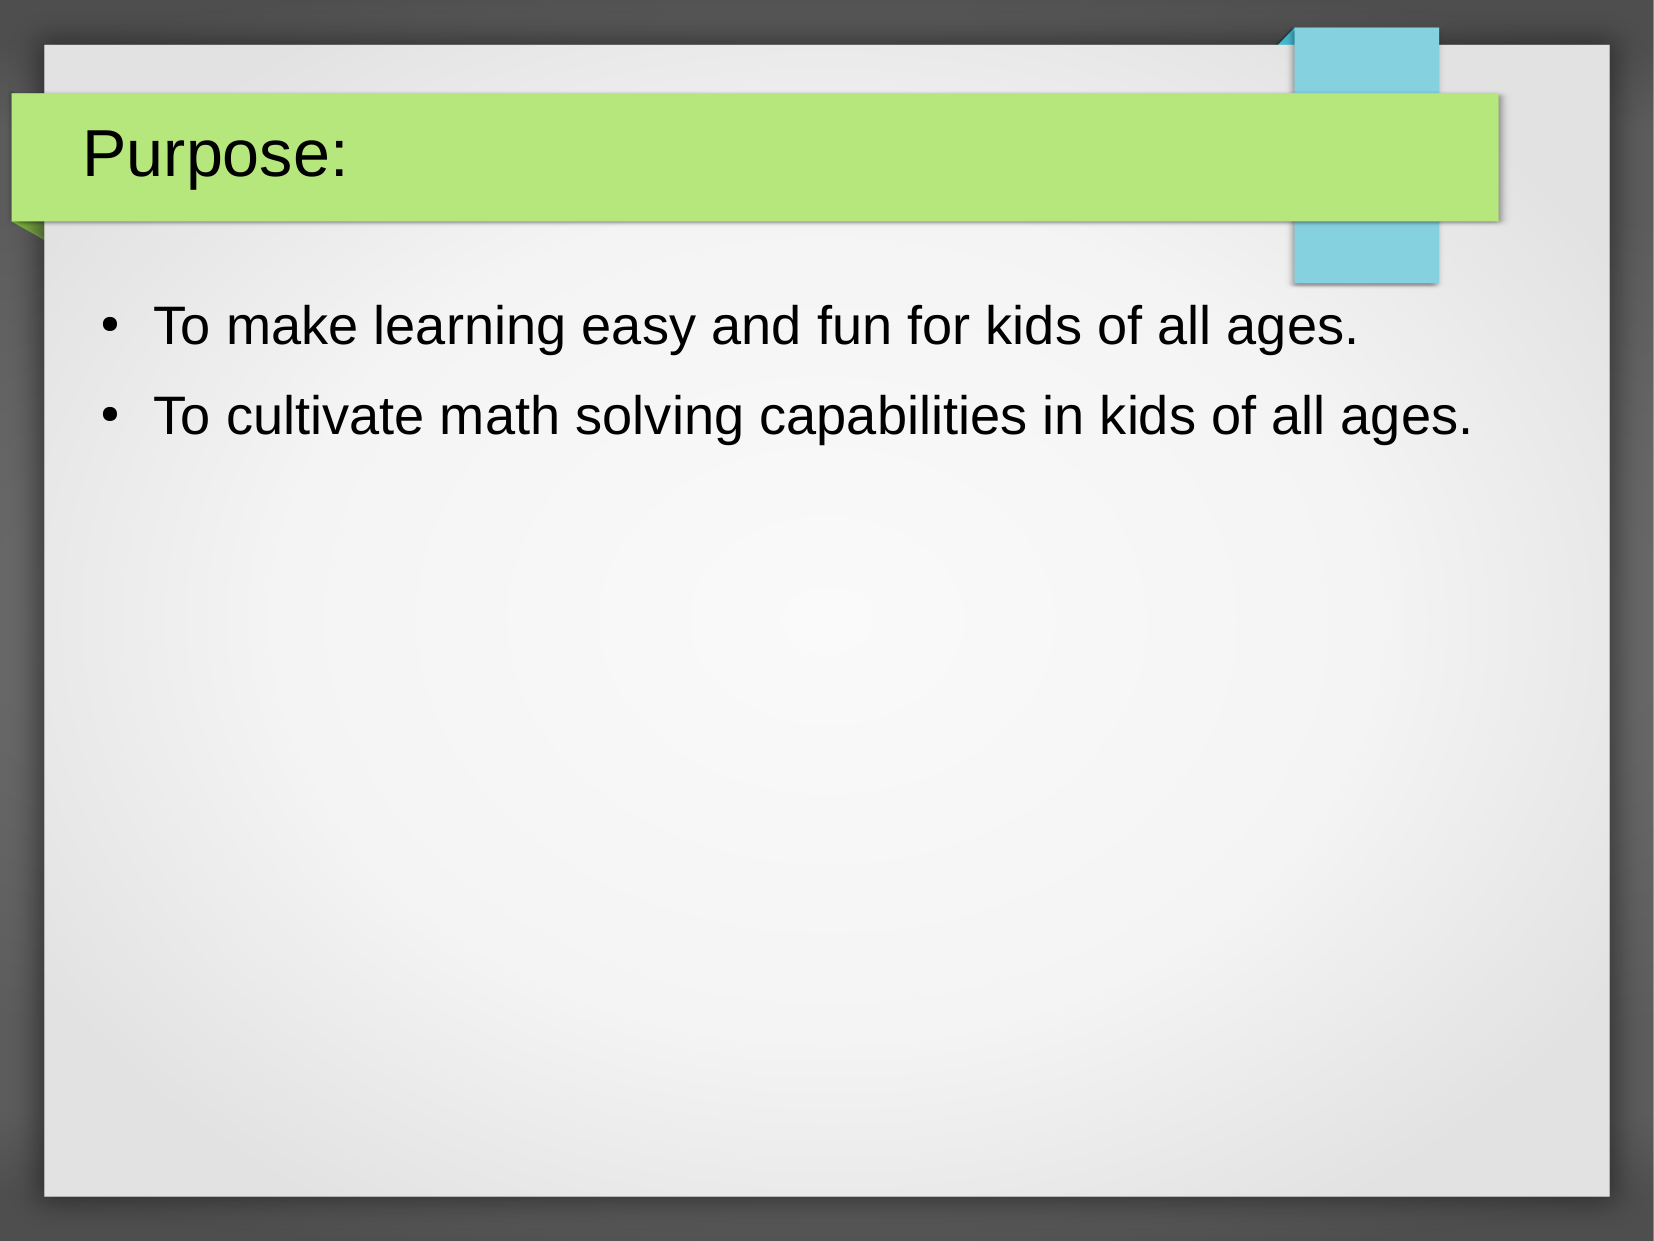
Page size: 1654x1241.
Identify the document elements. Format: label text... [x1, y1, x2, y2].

picture [0, 0, 1654, 1241]
title Purpose: [82, 94, 1264, 213]
list To make learning easy and fun for kids of all ages. To cultivate math solving capabilities in kids of all ages. [82, 295, 1571, 1015]
